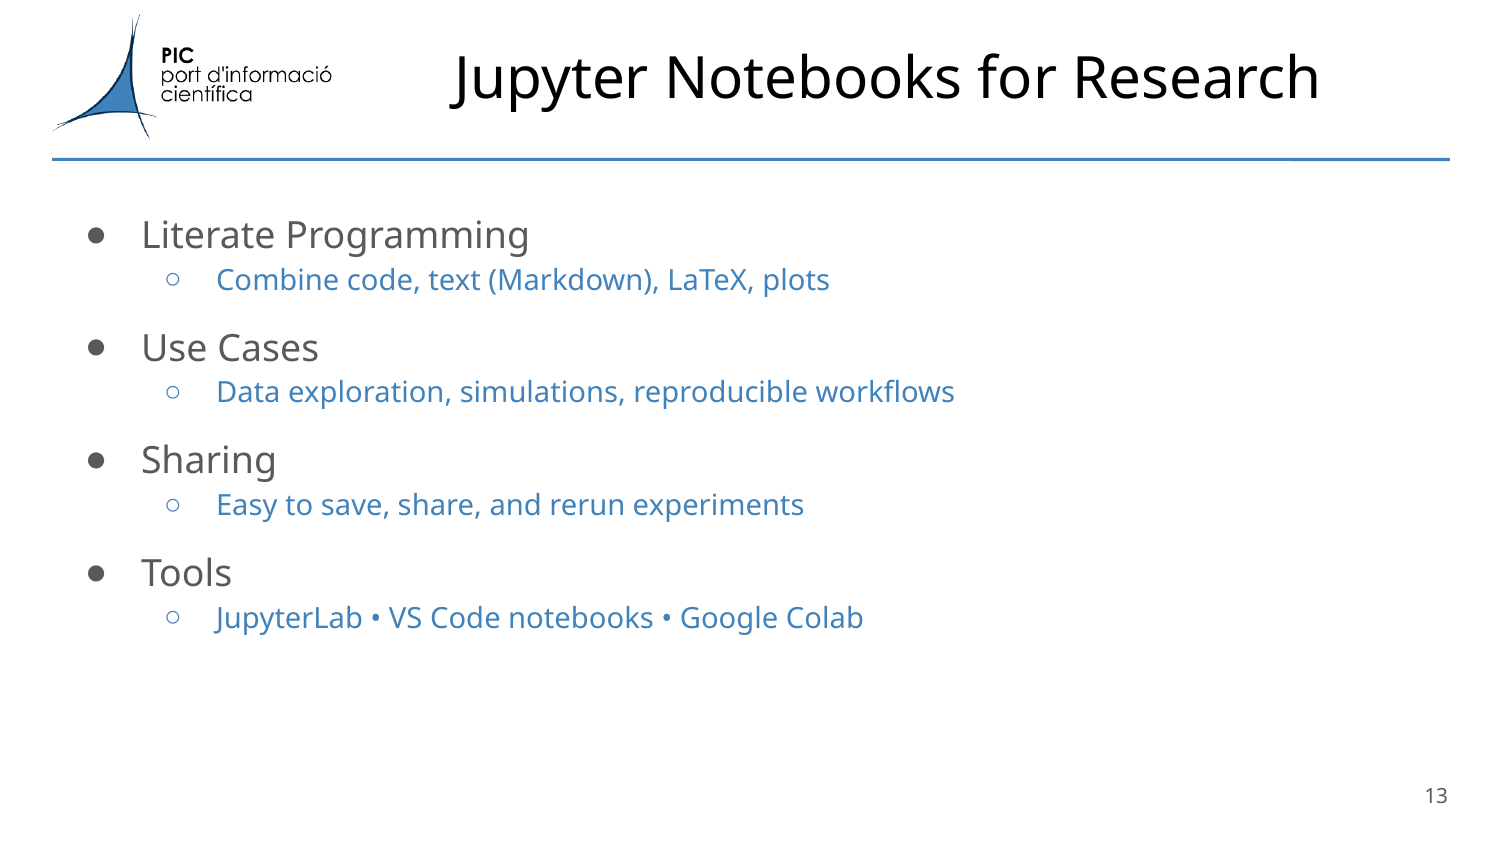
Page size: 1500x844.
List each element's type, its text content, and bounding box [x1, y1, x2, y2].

title Jupyter Notebooks for Research [327, 10, 1449, 141]
picture [50, 10, 327, 141]
list Literate Programming Combine code, text (Markdown), LaTeX, plots Use Cases Data exploration, simulations, reproducible workflows Sharing Easy to save, share, and rerun experiments Tools JupyterLab • VS Code notebooks • Google Colab [51, 189, 1449, 750]
slide_number 1 [1372, 764, 1463, 830]
